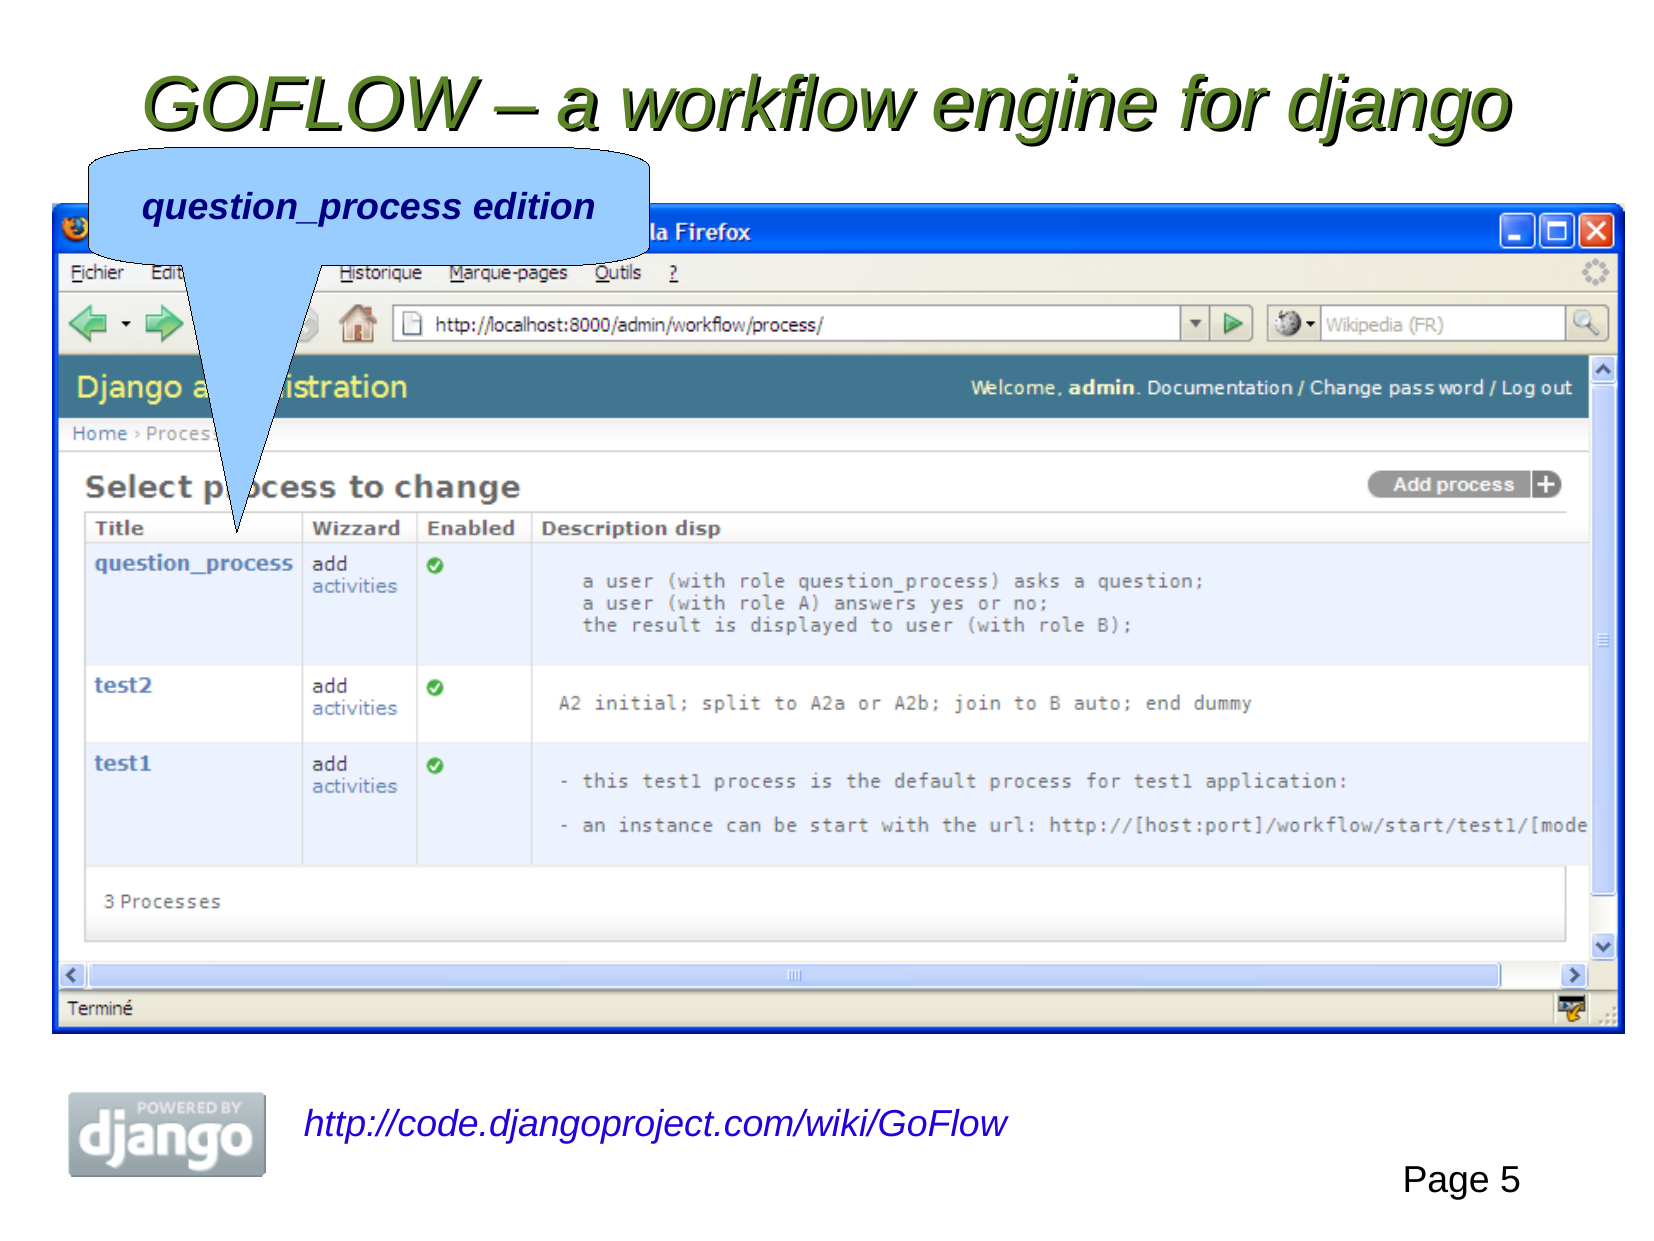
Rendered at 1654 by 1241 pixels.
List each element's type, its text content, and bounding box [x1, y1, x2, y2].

text_box question_process edition [88, 147, 650, 533]
picture [68, 1092, 266, 1177]
text_box Page <numéro> [1387, 1151, 1654, 1223]
text_box http://code.djangoproject.com/wiki/GoFlow [288, 1094, 1023, 1152]
title GOFLOW – a workflow engine for django [82, 56, 1571, 148]
picture [52, 203, 1625, 1034]
